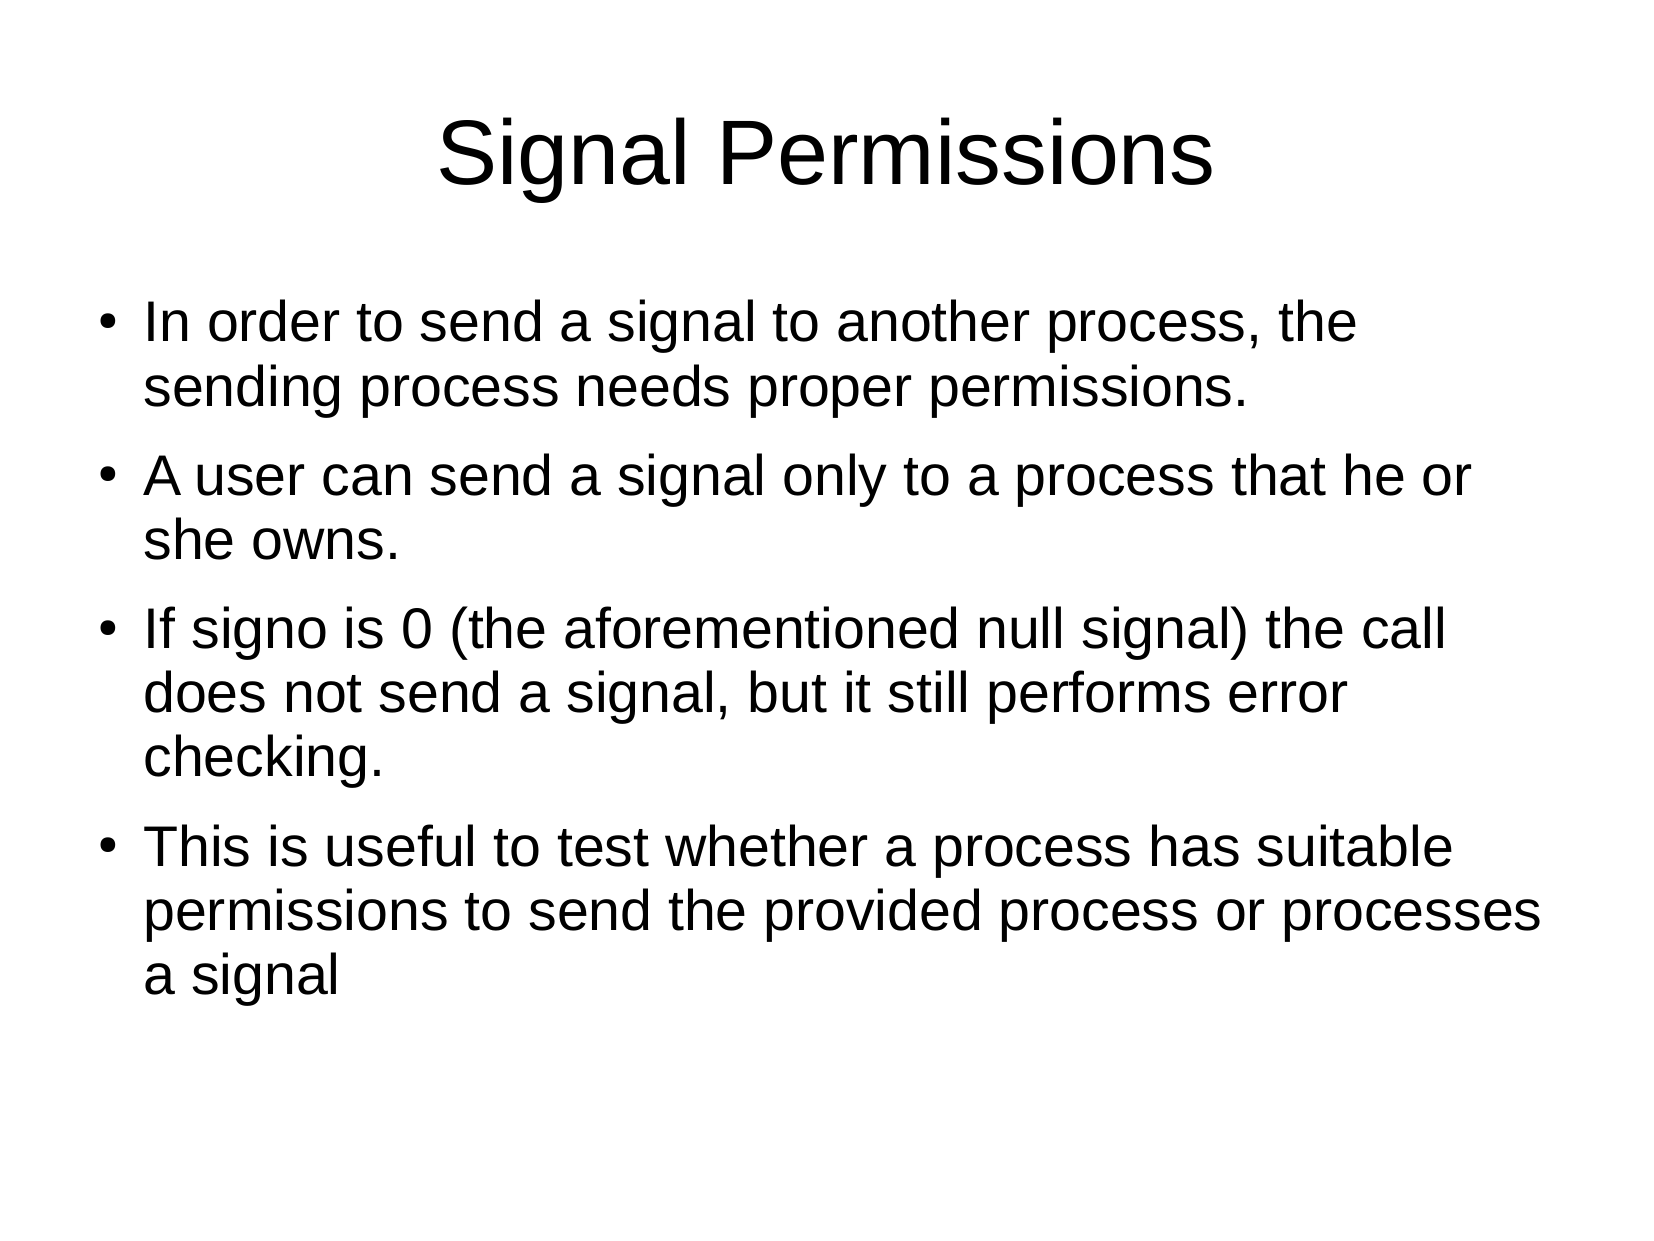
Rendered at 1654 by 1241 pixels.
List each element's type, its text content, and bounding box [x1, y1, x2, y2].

list In order to send a signal to another process, the sending process needs proper permissions. A user can send a signal only to a process that he or she owns. If signo is 0 (the aforementioned null signal) the call does not send a signal, but it still performs error checking. This is useful to test whether a process has suitable permissions to send the provided process or processes a signal [82, 290, 1571, 1010]
title Signal Permissions [82, 49, 1571, 257]
